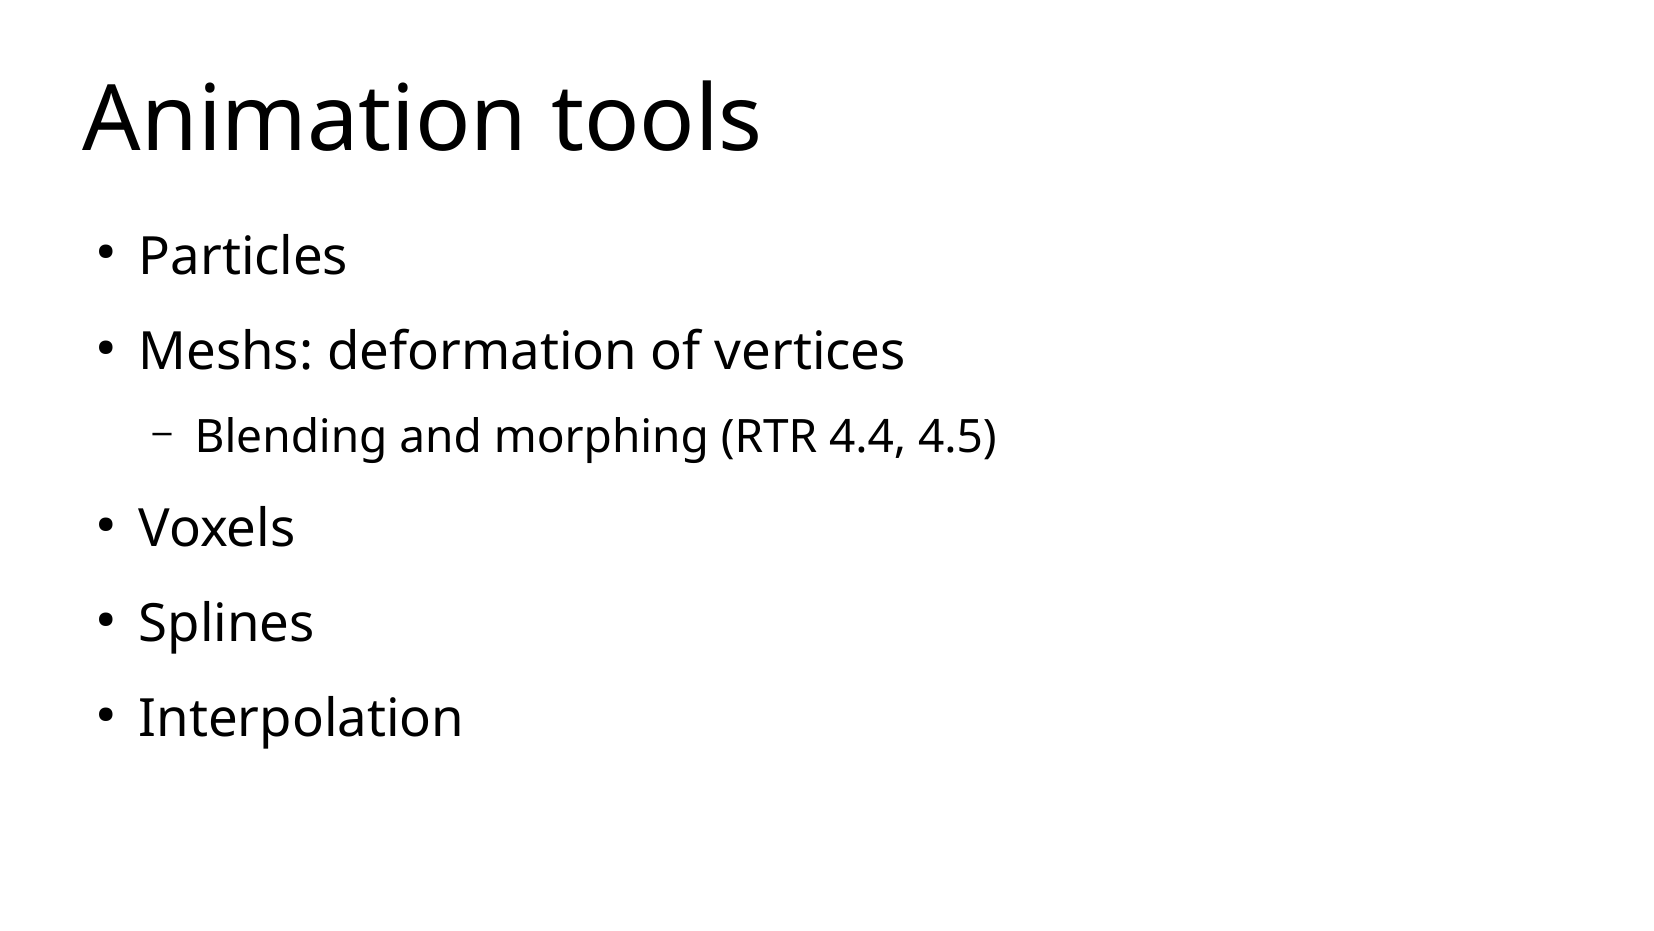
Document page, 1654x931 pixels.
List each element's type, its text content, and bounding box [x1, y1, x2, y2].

list Particles Meshs: deformation of vertices Blending and morphing (RTR 4.4, 4.5) Voxels Splines Interpolation [82, 217, 1571, 758]
title Animation tools [82, 37, 1571, 193]
